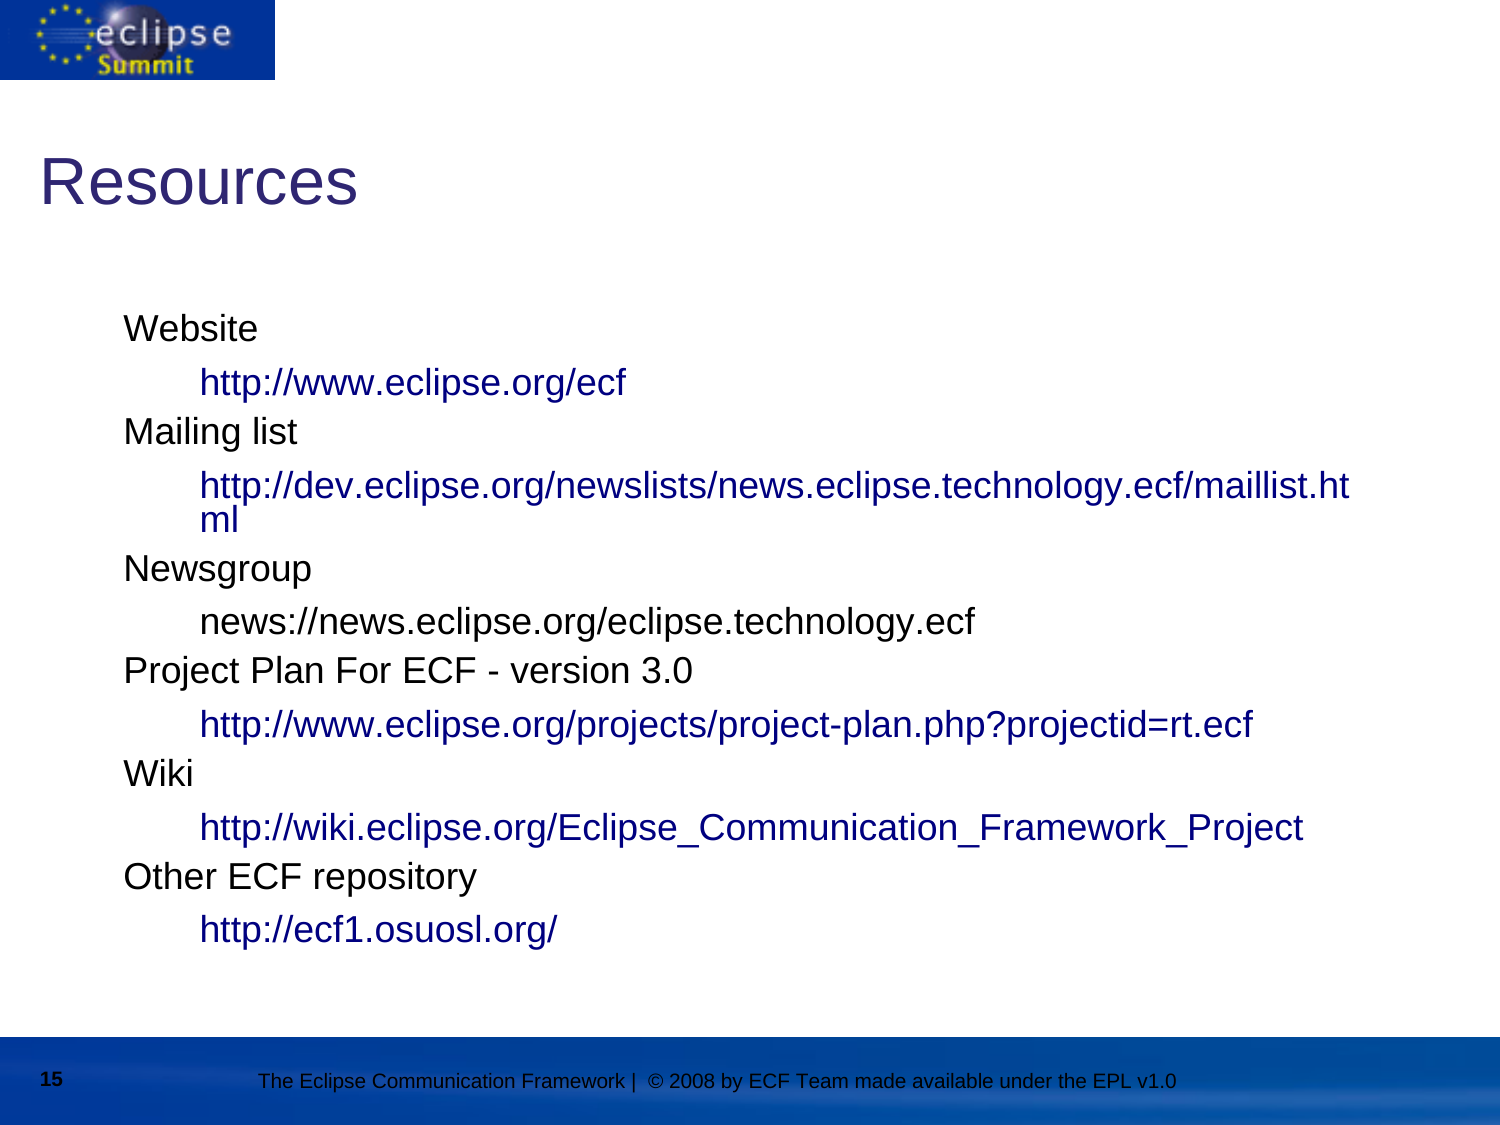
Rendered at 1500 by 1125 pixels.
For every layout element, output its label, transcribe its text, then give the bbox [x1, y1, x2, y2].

list Website http://www.eclipse.org/ecf Mailing list http://dev.eclipse.org/newslists/news.eclipse.technology.ecf/maillist.html Newsgroup news://news.eclipse.org/eclipse.technology.ecf Project Plan For ECF - version 3.0 http://www.eclipse.org/projects/project-plan.php?projectid=rt.ecf Wiki http://wiki.eclipse.org/Eclipse_Communication_Framework_Project Other ECF repository http://ecf1.osuosl.org/ [108, 299, 1378, 1012]
title Resources [25, 142, 1378, 234]
picture [0, 0, 275, 80]
picture [0, 1037, 1500, 1125]
